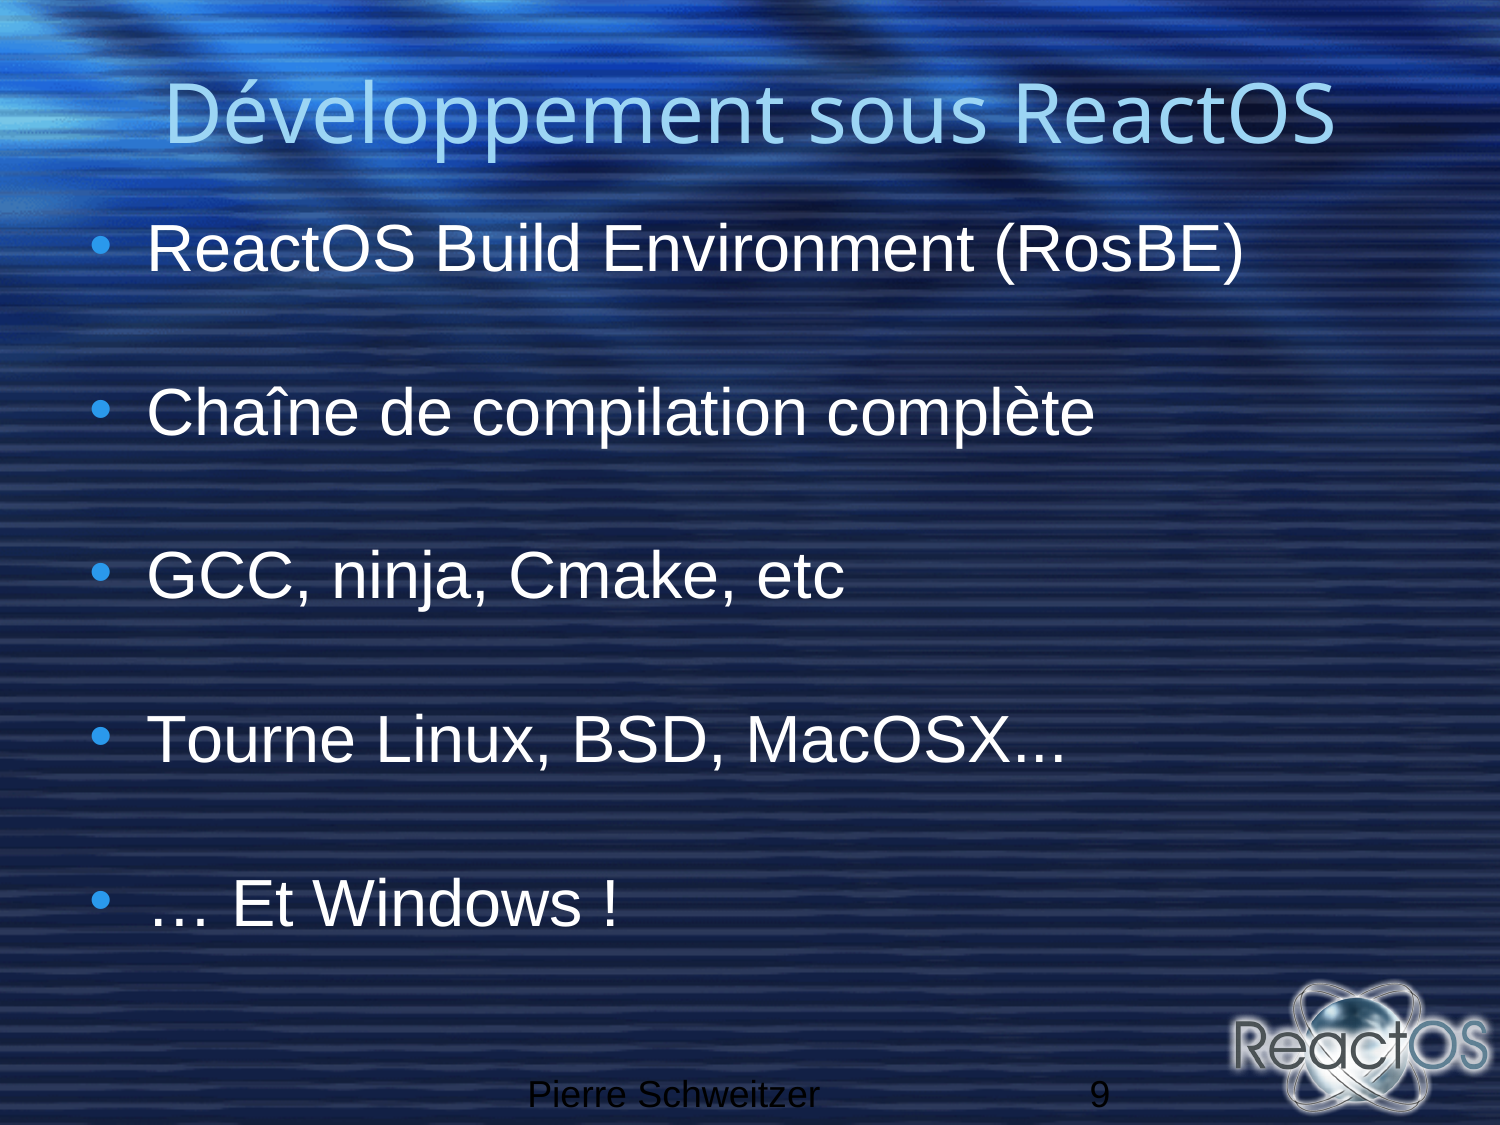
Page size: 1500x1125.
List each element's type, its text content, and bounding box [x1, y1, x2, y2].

title Développement sous ReactOS [75, 45, 1426, 176]
picture [0, 0, 1500, 1125]
list ReactOS Build Environment (RosBE) Chaîne de compilation complète GCC, ninja, Cmake, etc Tourne Linux, BSD, MacOSX... … Et Windows ! [75, 212, 1426, 1005]
